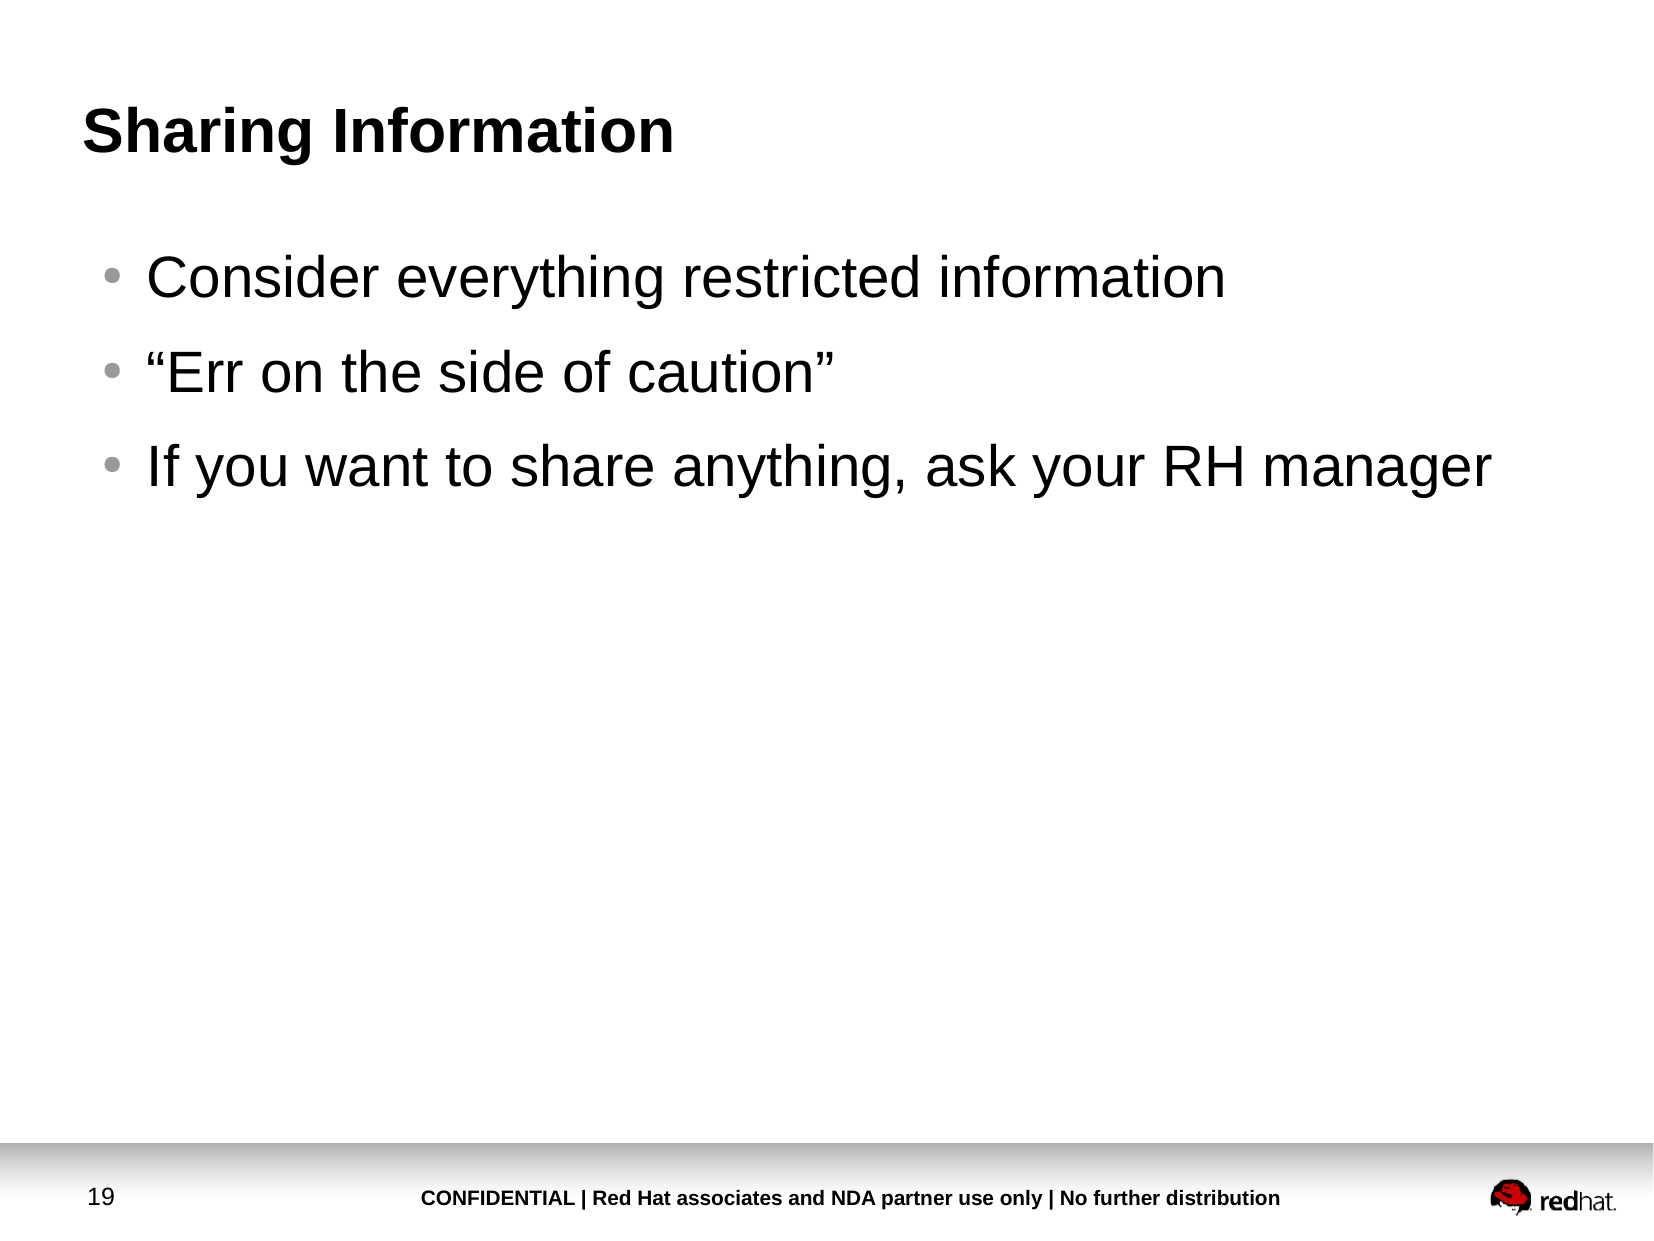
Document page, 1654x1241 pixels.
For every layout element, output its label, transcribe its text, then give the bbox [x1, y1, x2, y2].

title Sharing Information [82, 37, 1571, 226]
list Consider everything restricted information “Err on the side of caution” If you want to share anything, ask your RH manager [86, 244, 1576, 1039]
picture [0, 1143, 1654, 1241]
